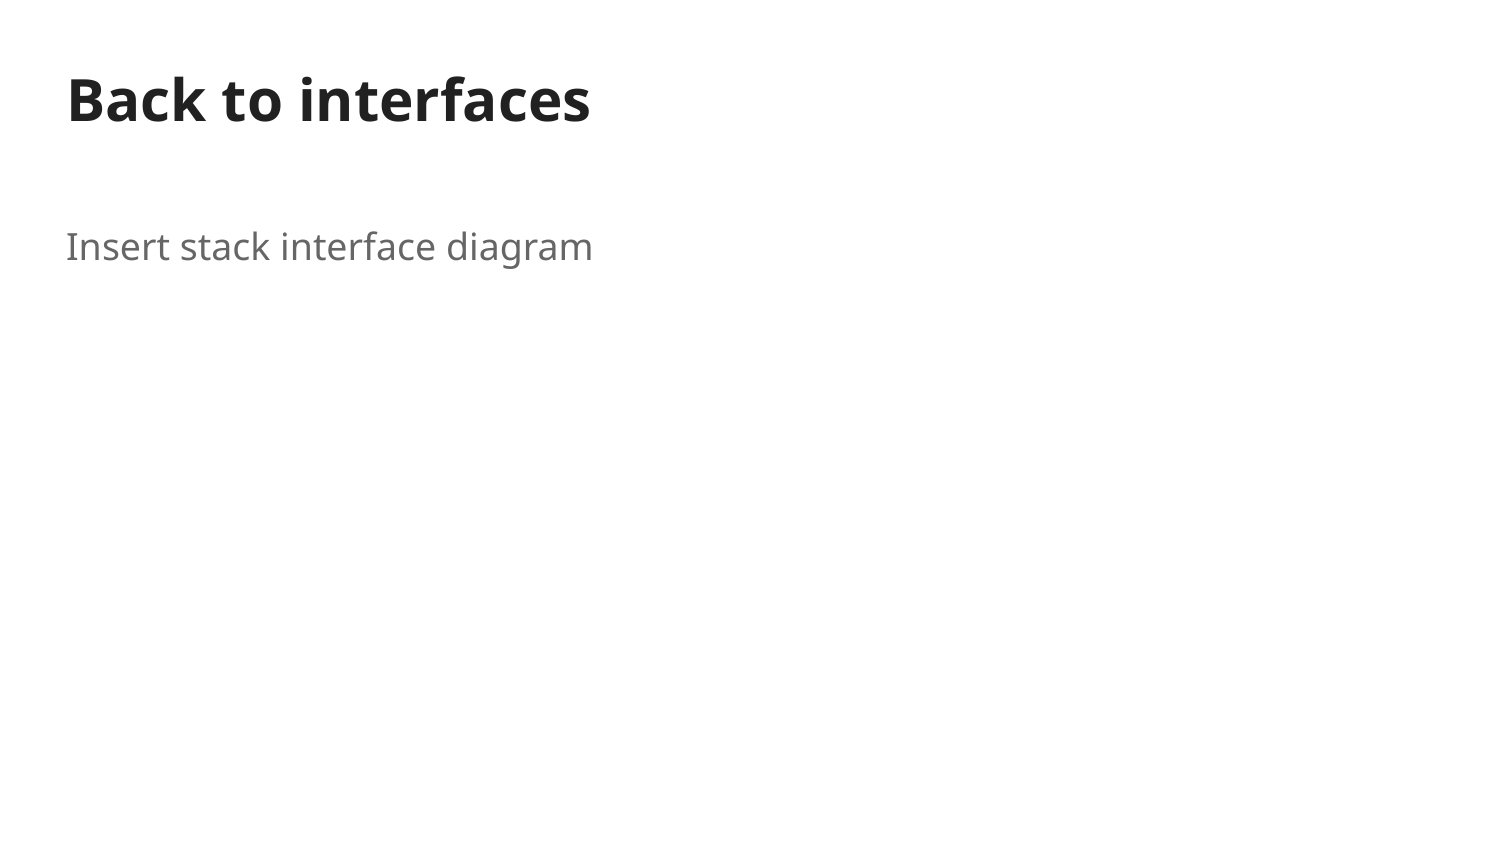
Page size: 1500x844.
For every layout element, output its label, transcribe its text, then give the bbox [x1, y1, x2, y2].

title Back to interfaces [51, 48, 1449, 180]
list Insert stack interface diagram [51, 201, 1449, 750]
